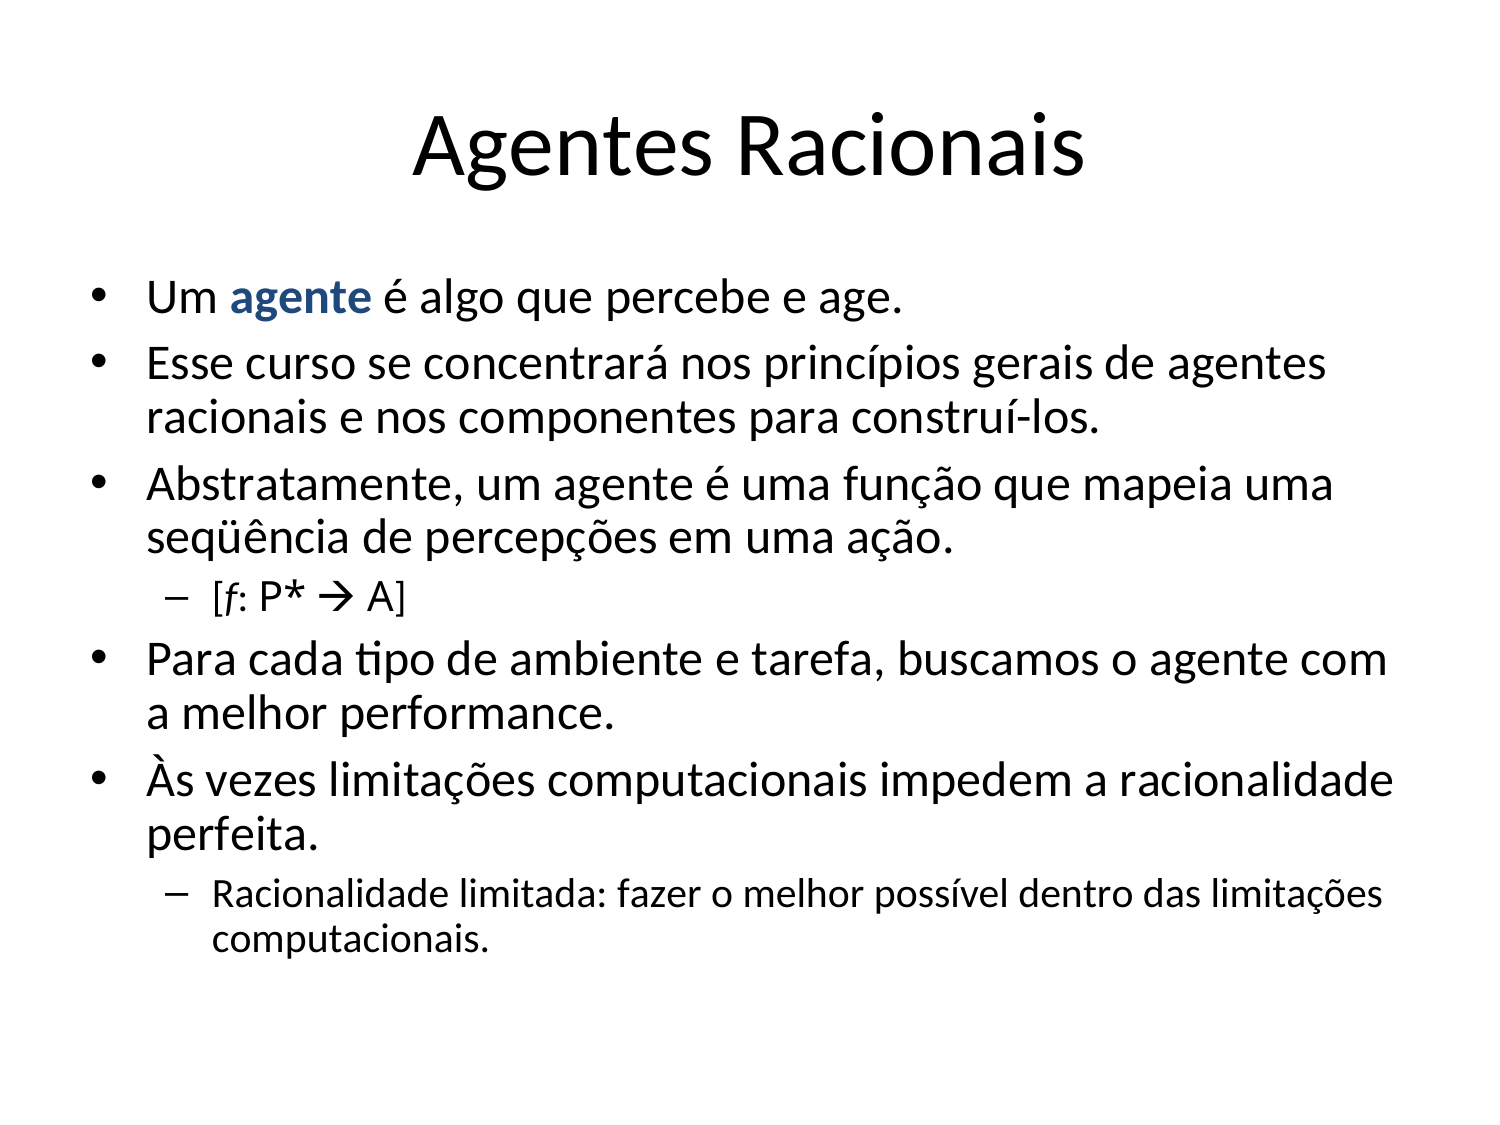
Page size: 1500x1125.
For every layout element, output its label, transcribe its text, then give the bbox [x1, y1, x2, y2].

list Um agente é algo que percebe e age. Esse curso se concentrará nos princípios gerais de agentes racionais e nos componentes para construí-los. Abstratamente, um agente é uma função que mapeia uma seqüência de percepções em uma ação. [f: P*  A] Para cada tipo de ambiente e tarefa, buscamos o agente com a melhor performance. Às vezes limitações computacionais impedem a racionalidade perfeita. Racionalidade limitada: fazer o melhor possível dentro das limitações computacionais. [75, 262, 1426, 1005]
title Agentes Racionais [75, 45, 1426, 233]
